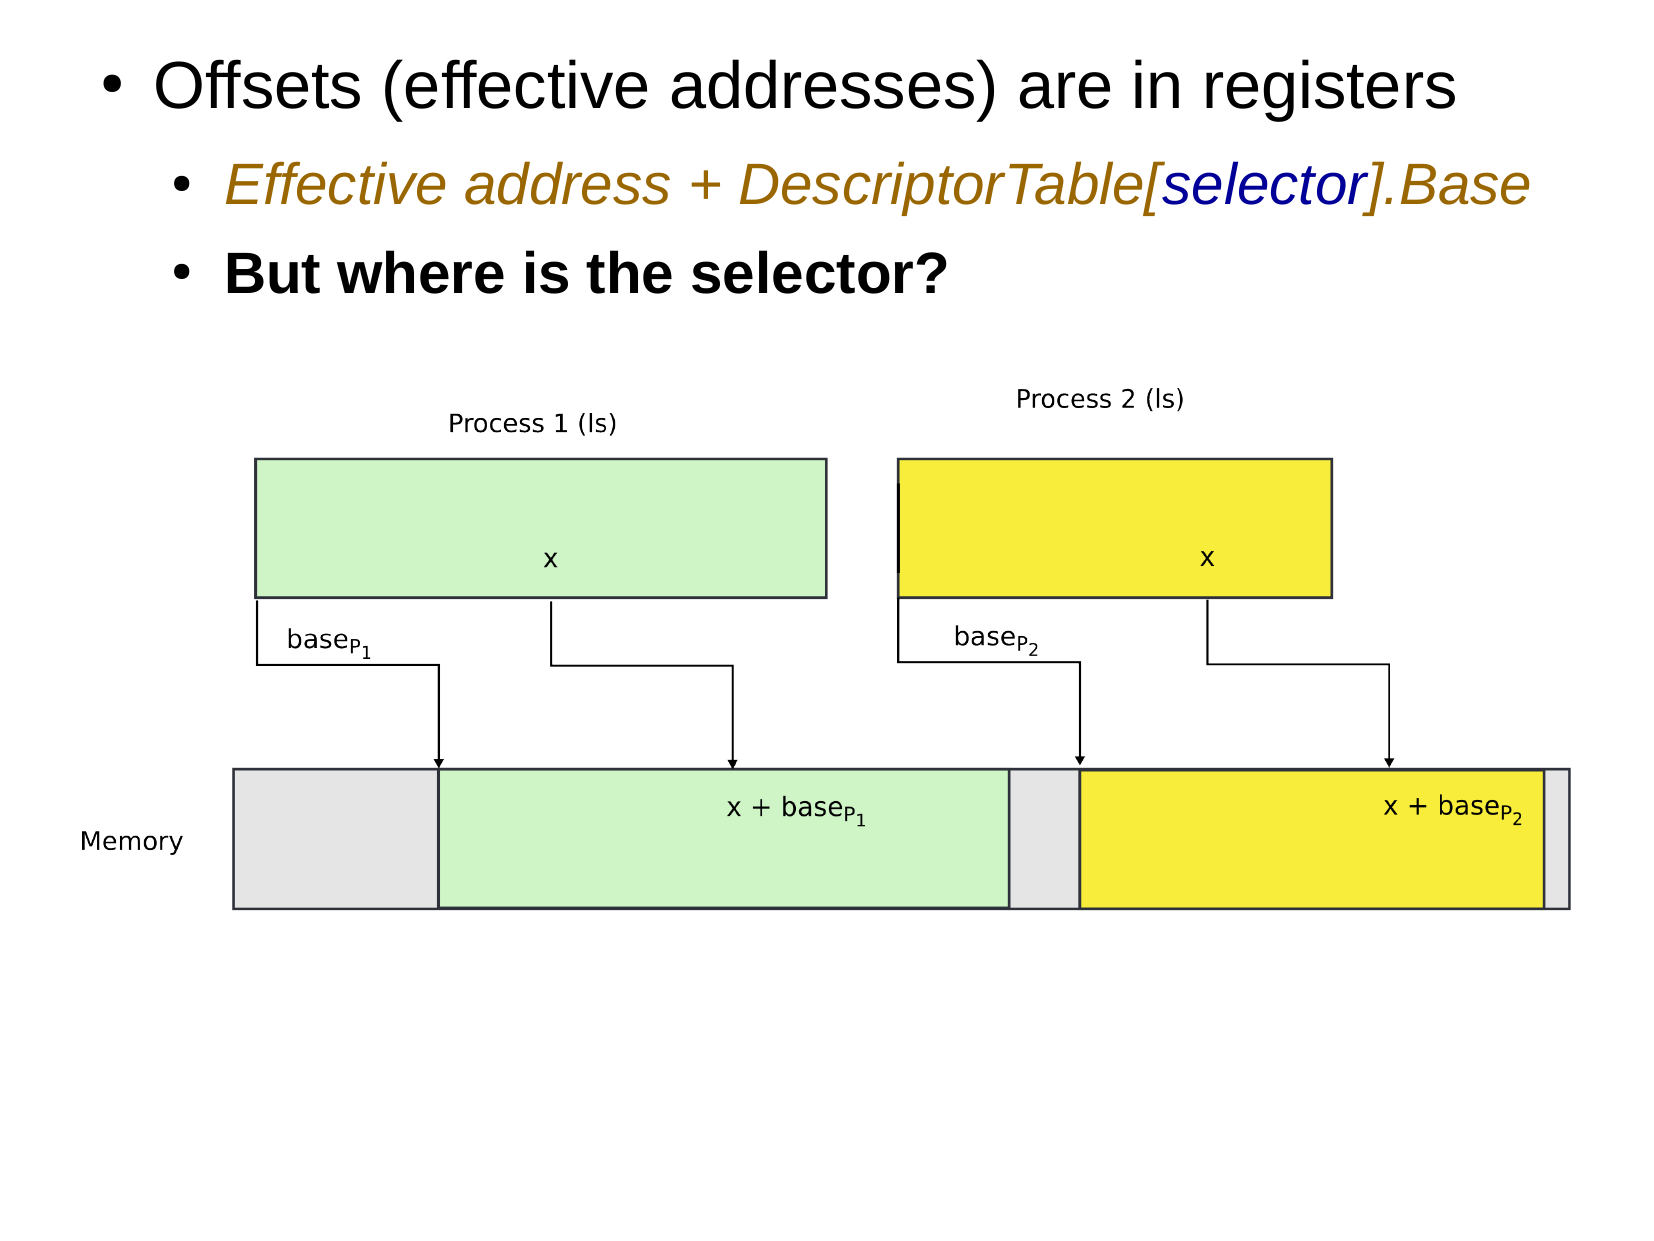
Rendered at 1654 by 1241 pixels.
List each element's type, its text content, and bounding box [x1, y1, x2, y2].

picture [82, 768, 1571, 911]
list Offsets (effective addresses) are in registers Effective address + DescriptorTable[selector].Base But where is the selector? [82, 48, 1571, 768]
